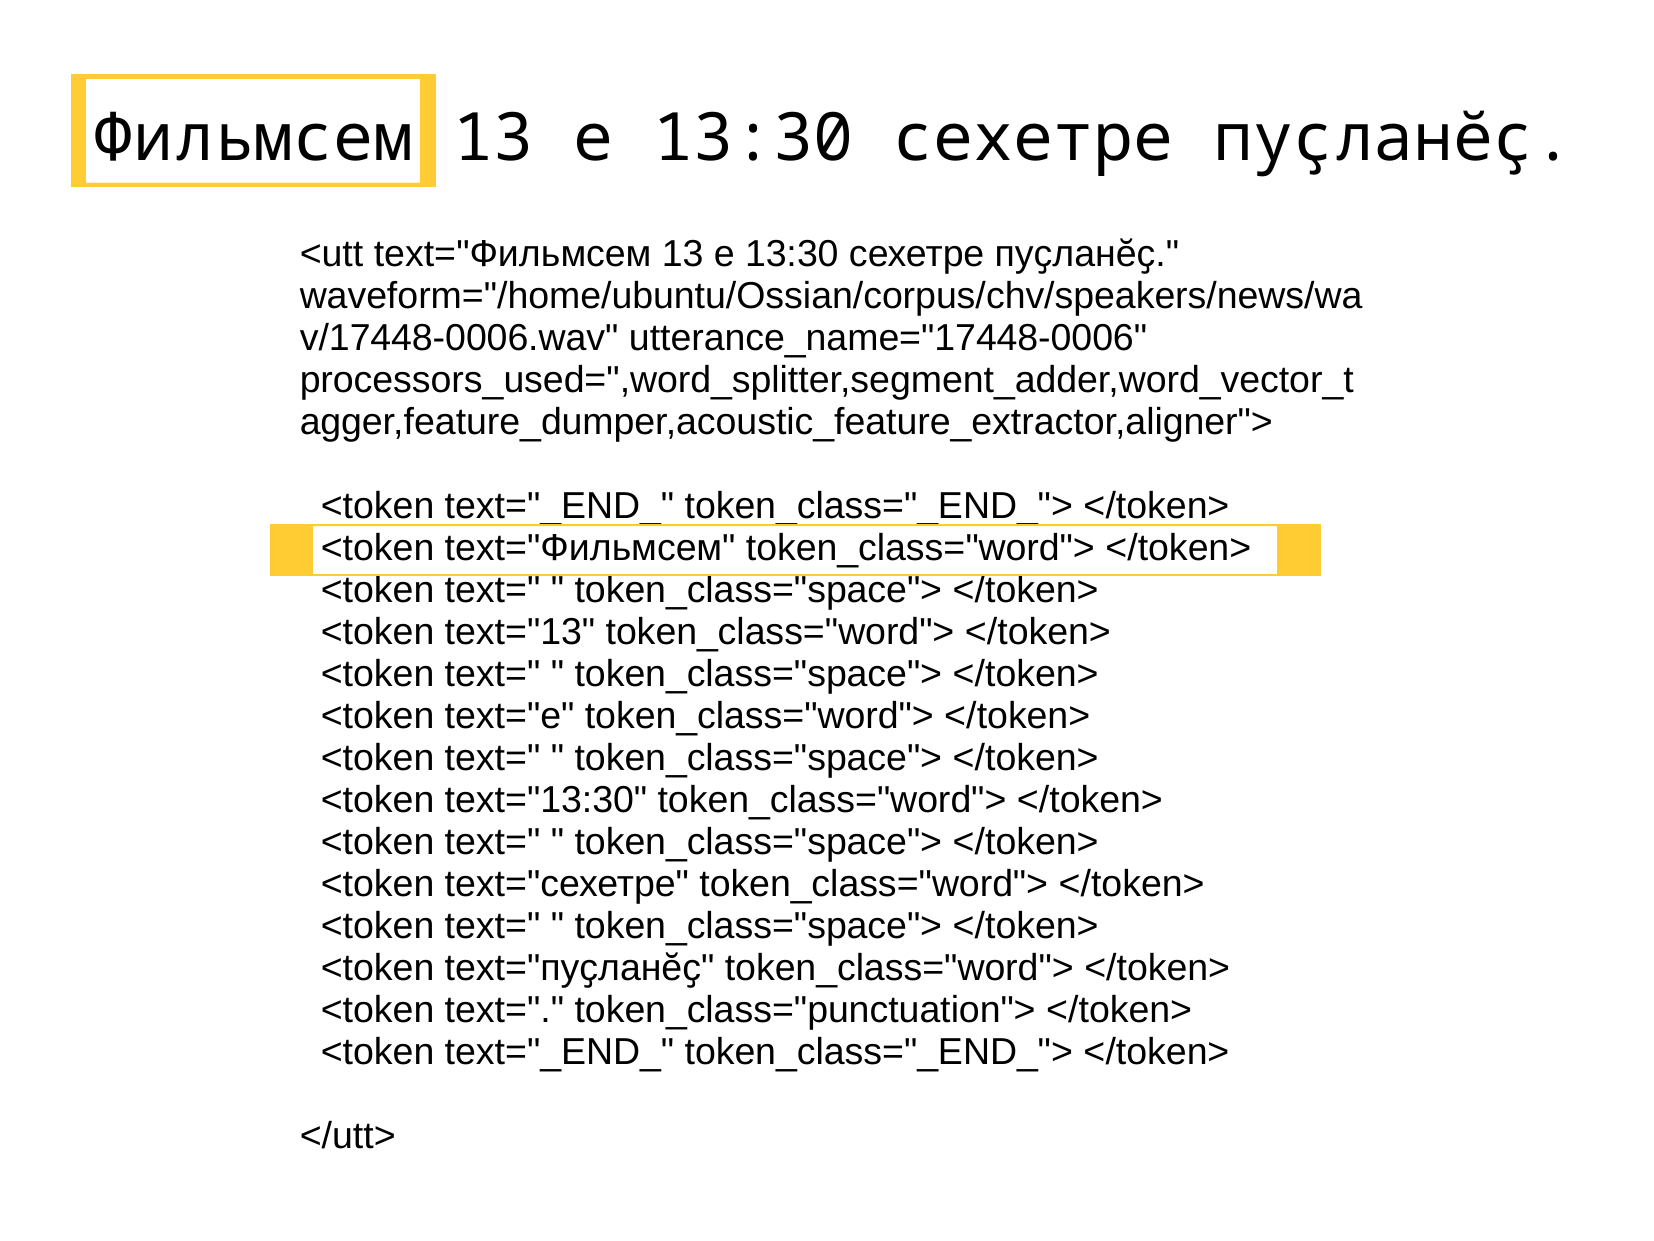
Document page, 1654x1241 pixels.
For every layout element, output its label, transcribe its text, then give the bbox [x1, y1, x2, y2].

text_box Фильмсем 13 е 13:30 сехетре пуҫланӗҫ. [78, 81, 1594, 248]
picture [270, 524, 1321, 577]
text_box <utt text="Фильмсем 13 е 13:30 сехетре пуҫланӗҫ." waveform="/home/ubuntu/Ossian/corpus/chv/speakers/news/wav/17448-0006.wav" utterance_name="17448-0006" processors_used=",word_splitter,segment_adder,word_vector_tagger,feature_dumper,acoustic_feature_extractor,aligner"> <token text="_END_" token_class="_END_"> </token> <token text="Фильмсем" token_class="word"> </token> <token text=" " token_class="space"> </token> <token text="13" token_class="word"> </token> <token text=" " token_class="space"> </token> <token text="е" token_class="word"> </token> <token text=" " token_class="space"> </token> <token text="13:30" token_class="word"> </token> <token text=" " token_class="space"> </token> <token text="сехетре" token_class="word"> </token> <token text=" " token_class="space"> </token> <token text="пуҫланӗҫ" token_class="word"> </token> <token text="." token_class="punctuation"> </token> <token text="_END_" token_class="_END_"> </token> </utt> [285, 248, 1381, 1241]
picture [71, 74, 436, 187]
